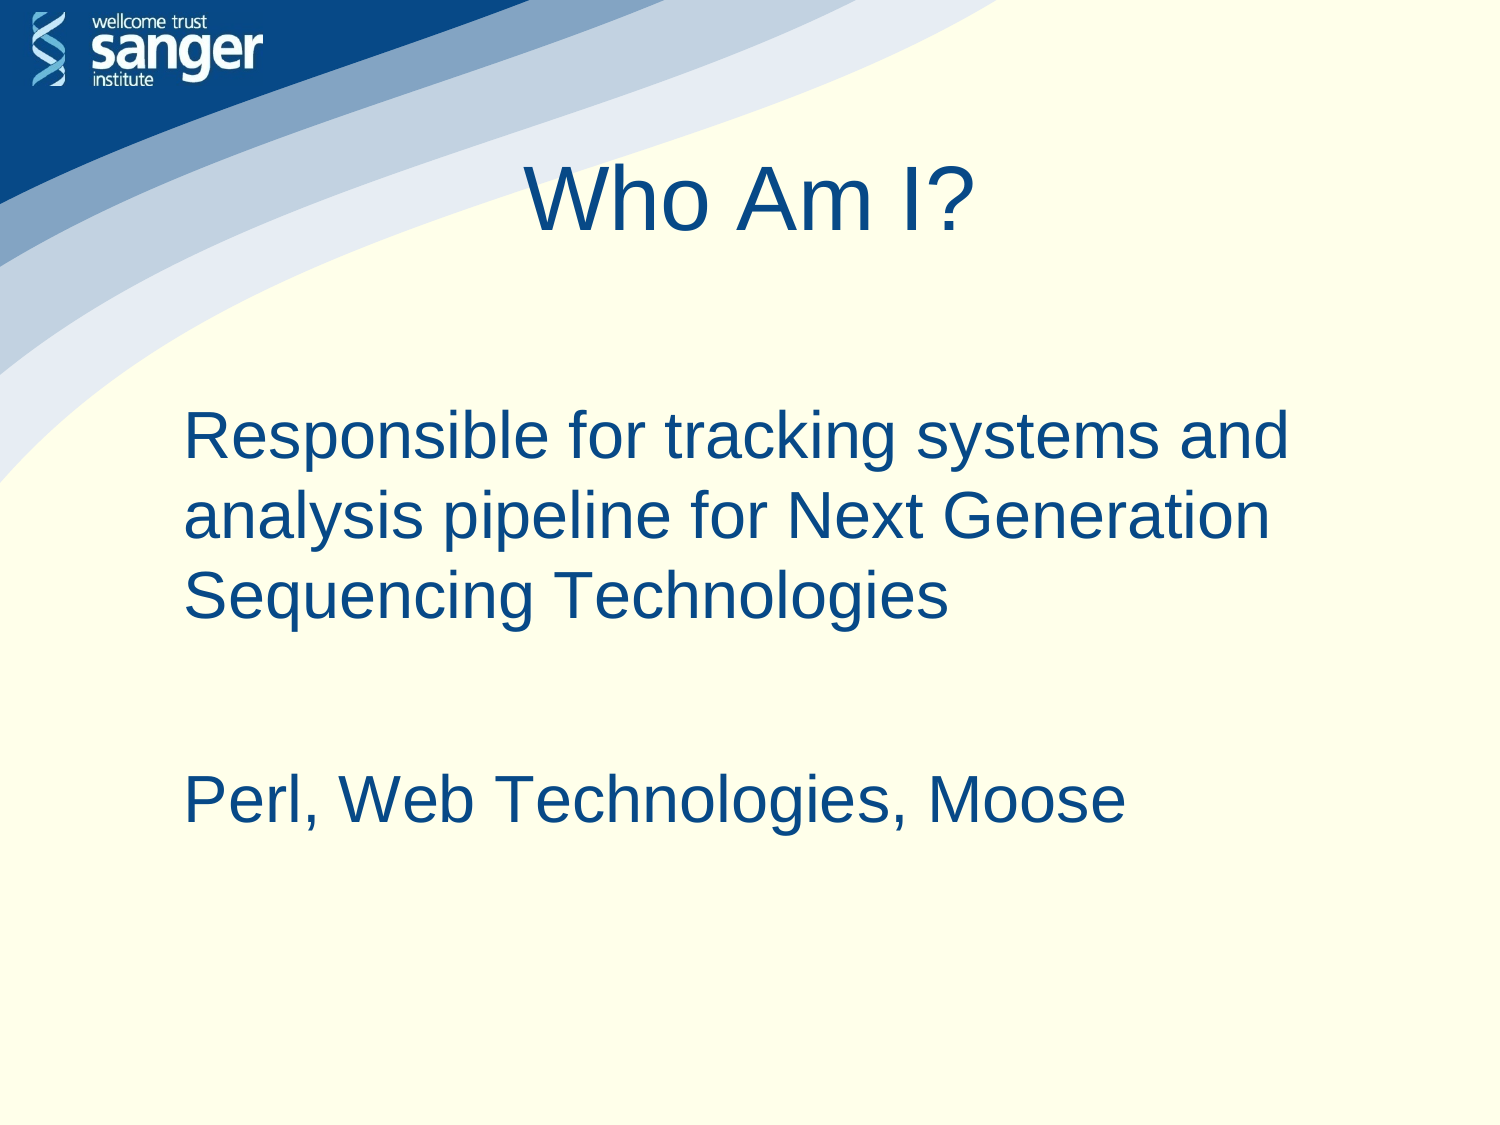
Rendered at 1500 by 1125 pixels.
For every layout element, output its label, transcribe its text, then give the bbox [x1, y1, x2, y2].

list Responsible for tracking systems and analysis pipeline for Next Generation Sequencing Technologies Perl, Web Technologies, Moose [112, 383, 1388, 916]
title Who Am I? [112, 75, 1388, 312]
picture [12, 12, 263, 86]
